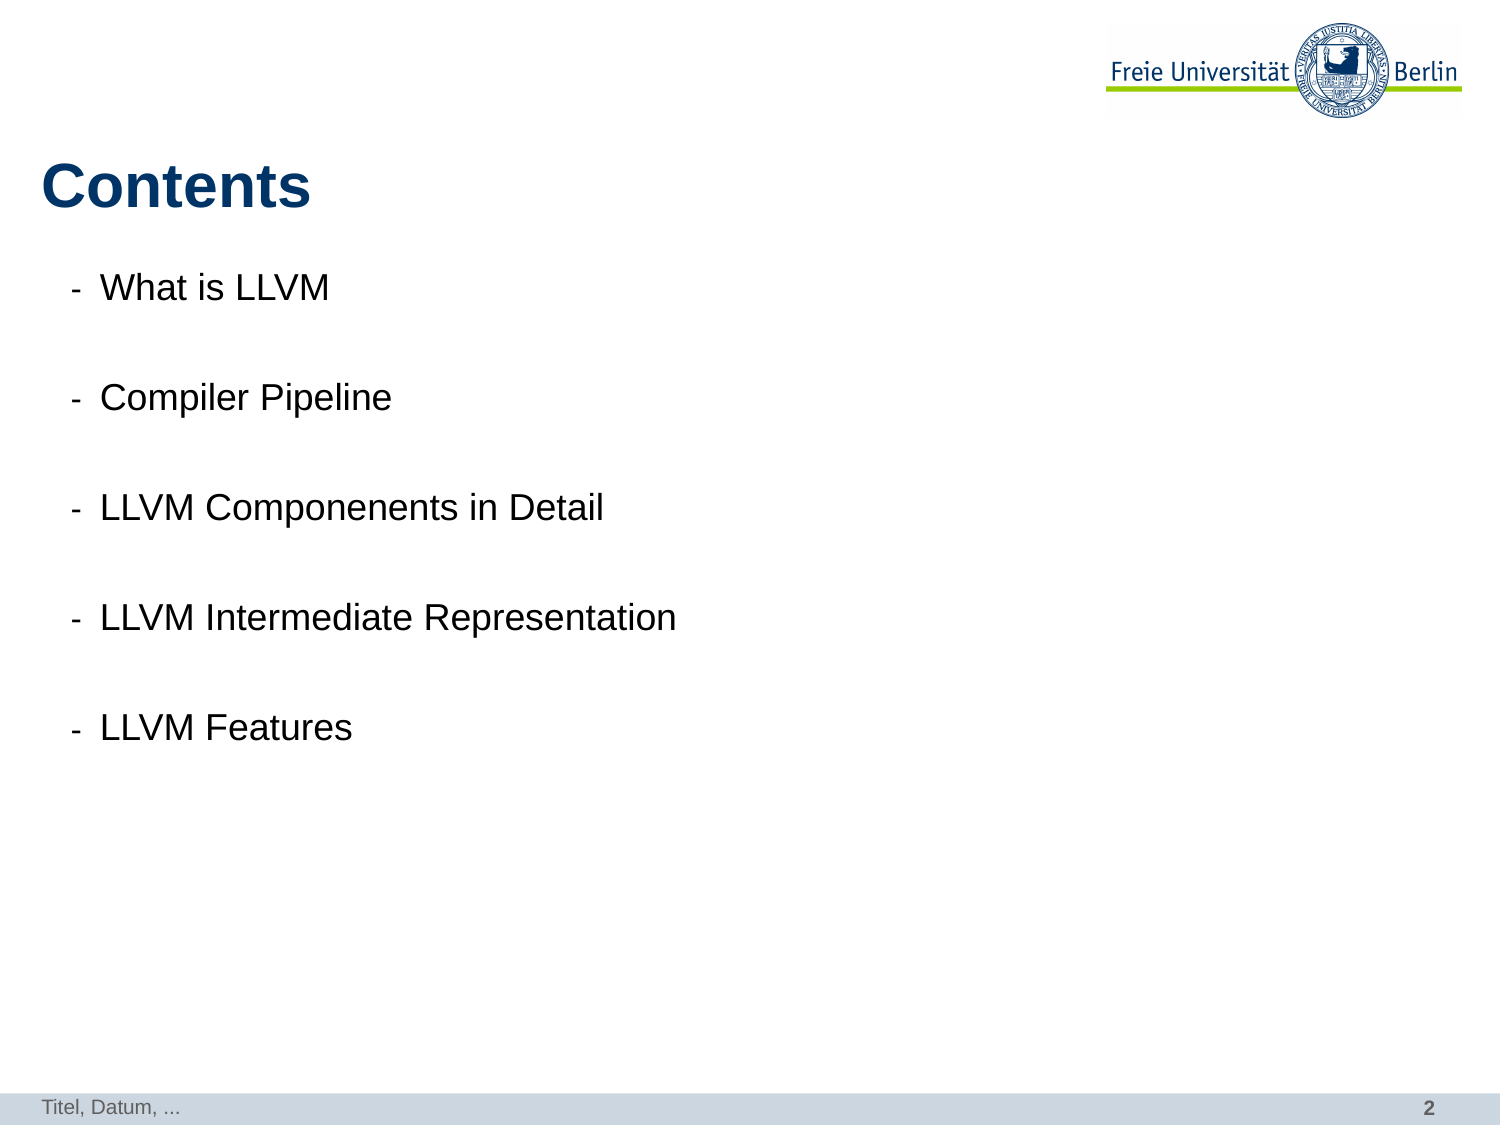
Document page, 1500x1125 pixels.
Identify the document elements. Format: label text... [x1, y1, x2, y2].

list What is LLVM Compiler Pipeline LLVM Componenents in Detail LLVM Intermediate Representation LLVM Features [41, 265, 1460, 1064]
picture [1106, 23, 1462, 118]
title Contents [41, 149, 1460, 223]
